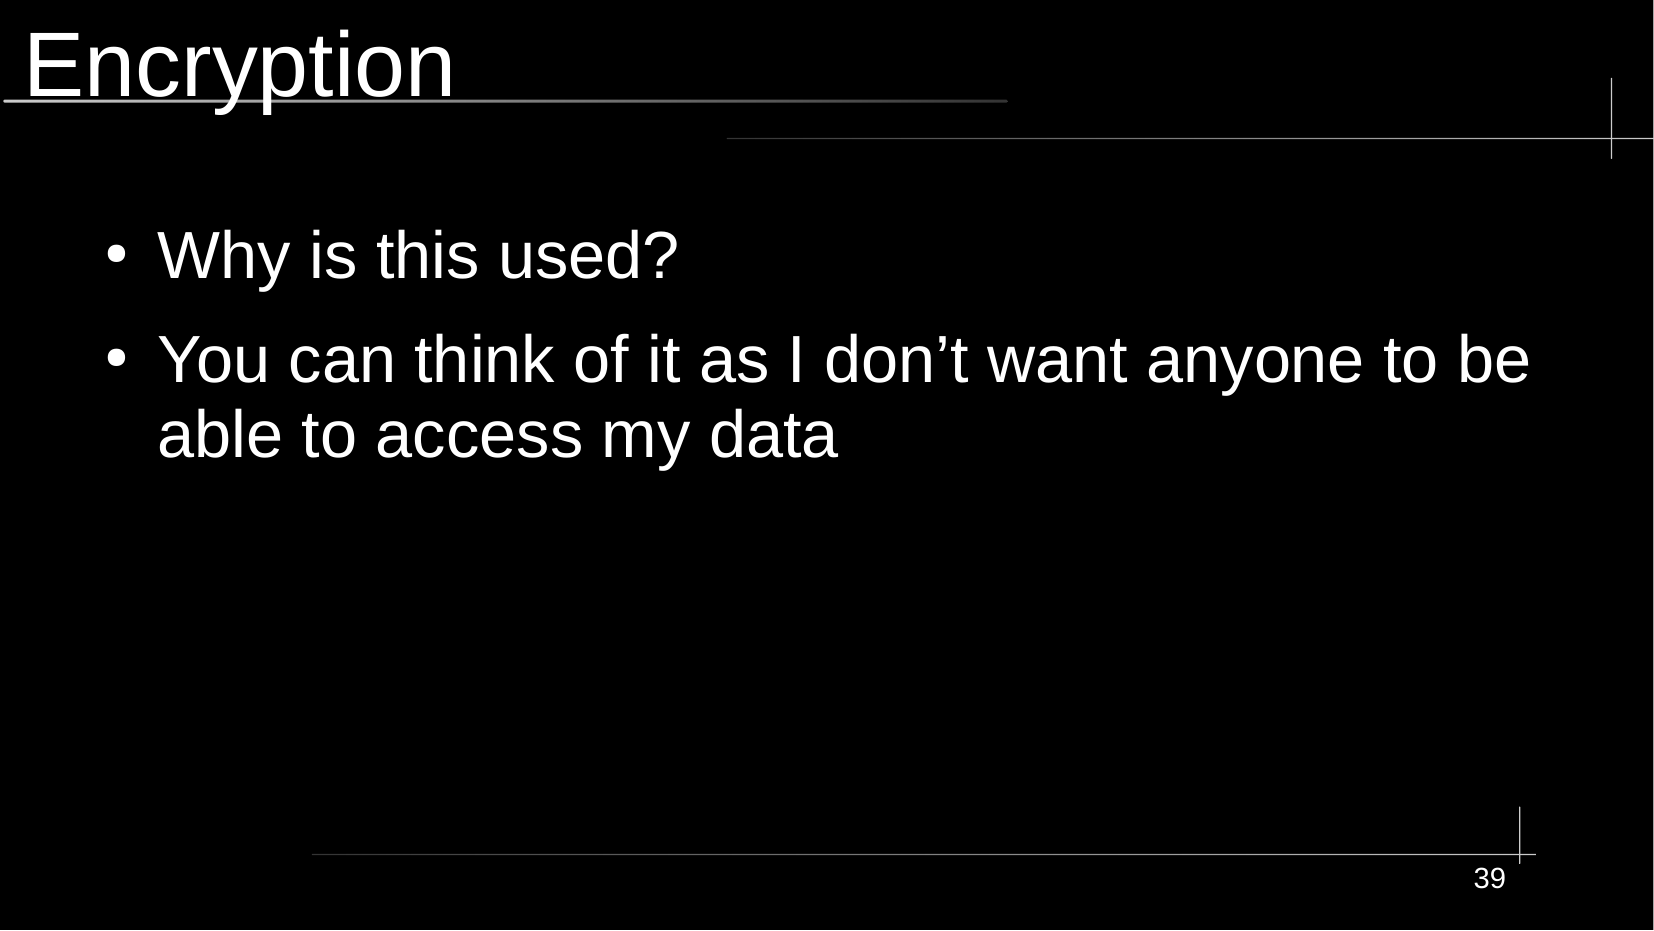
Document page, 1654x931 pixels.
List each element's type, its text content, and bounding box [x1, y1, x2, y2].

list Why is this used? You can think of it as I don’t want anyone to be able to access my data [86, 217, 1576, 901]
title Encryption [23, 11, 1589, 119]
